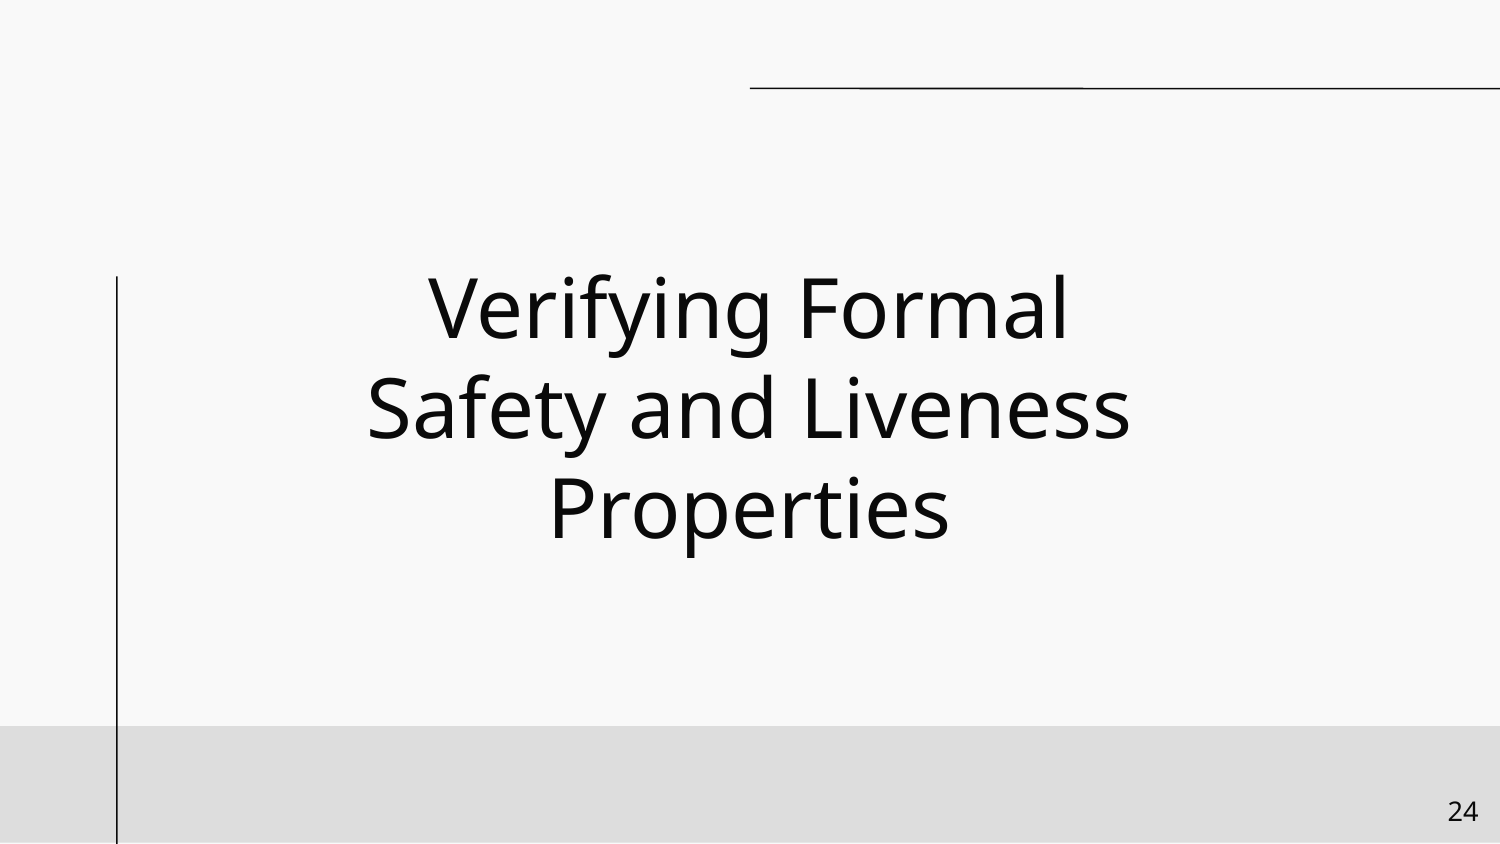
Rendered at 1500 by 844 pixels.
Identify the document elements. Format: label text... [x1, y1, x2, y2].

slide_number <number> [1403, 779, 1494, 844]
title Verifying Formal Safety and Liveness Properties [310, 239, 1189, 371]
